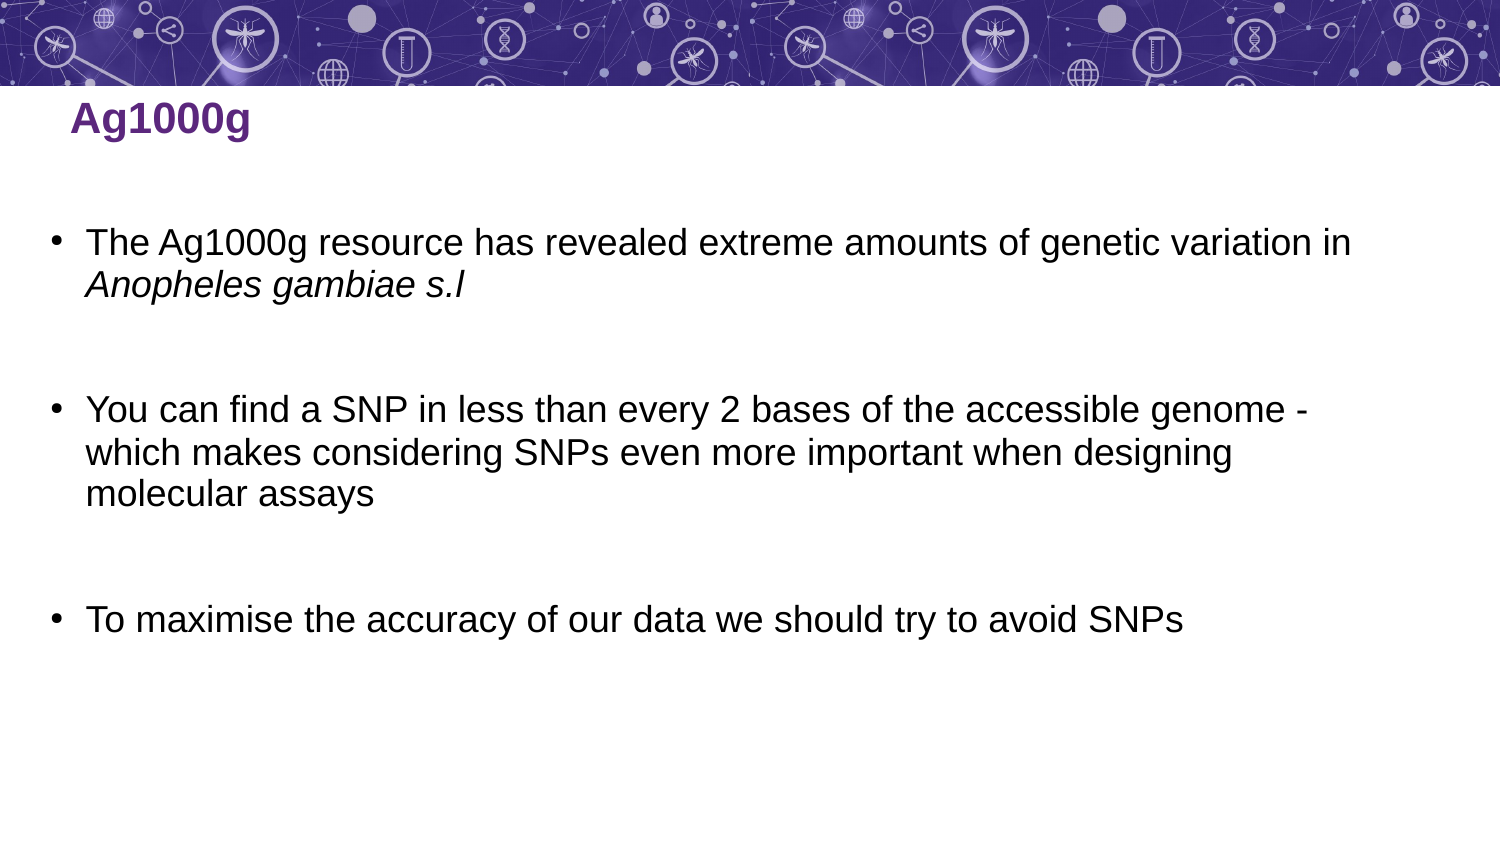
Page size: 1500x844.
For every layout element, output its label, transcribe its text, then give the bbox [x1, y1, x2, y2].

picture [0, 0, 1500, 86]
title Ag1000g [54, 75, 1118, 151]
text_box The Ag1000g resource has revealed extreme amounts of genetic variation in Anopheles gambiae s.l You can find a SNP in less than every 2 bases of the accessible genome - which makes considering SNPs even more important when designing molecular assays To maximise the accuracy of our data we should try to avoid SNPs [35, 213, 1418, 733]
